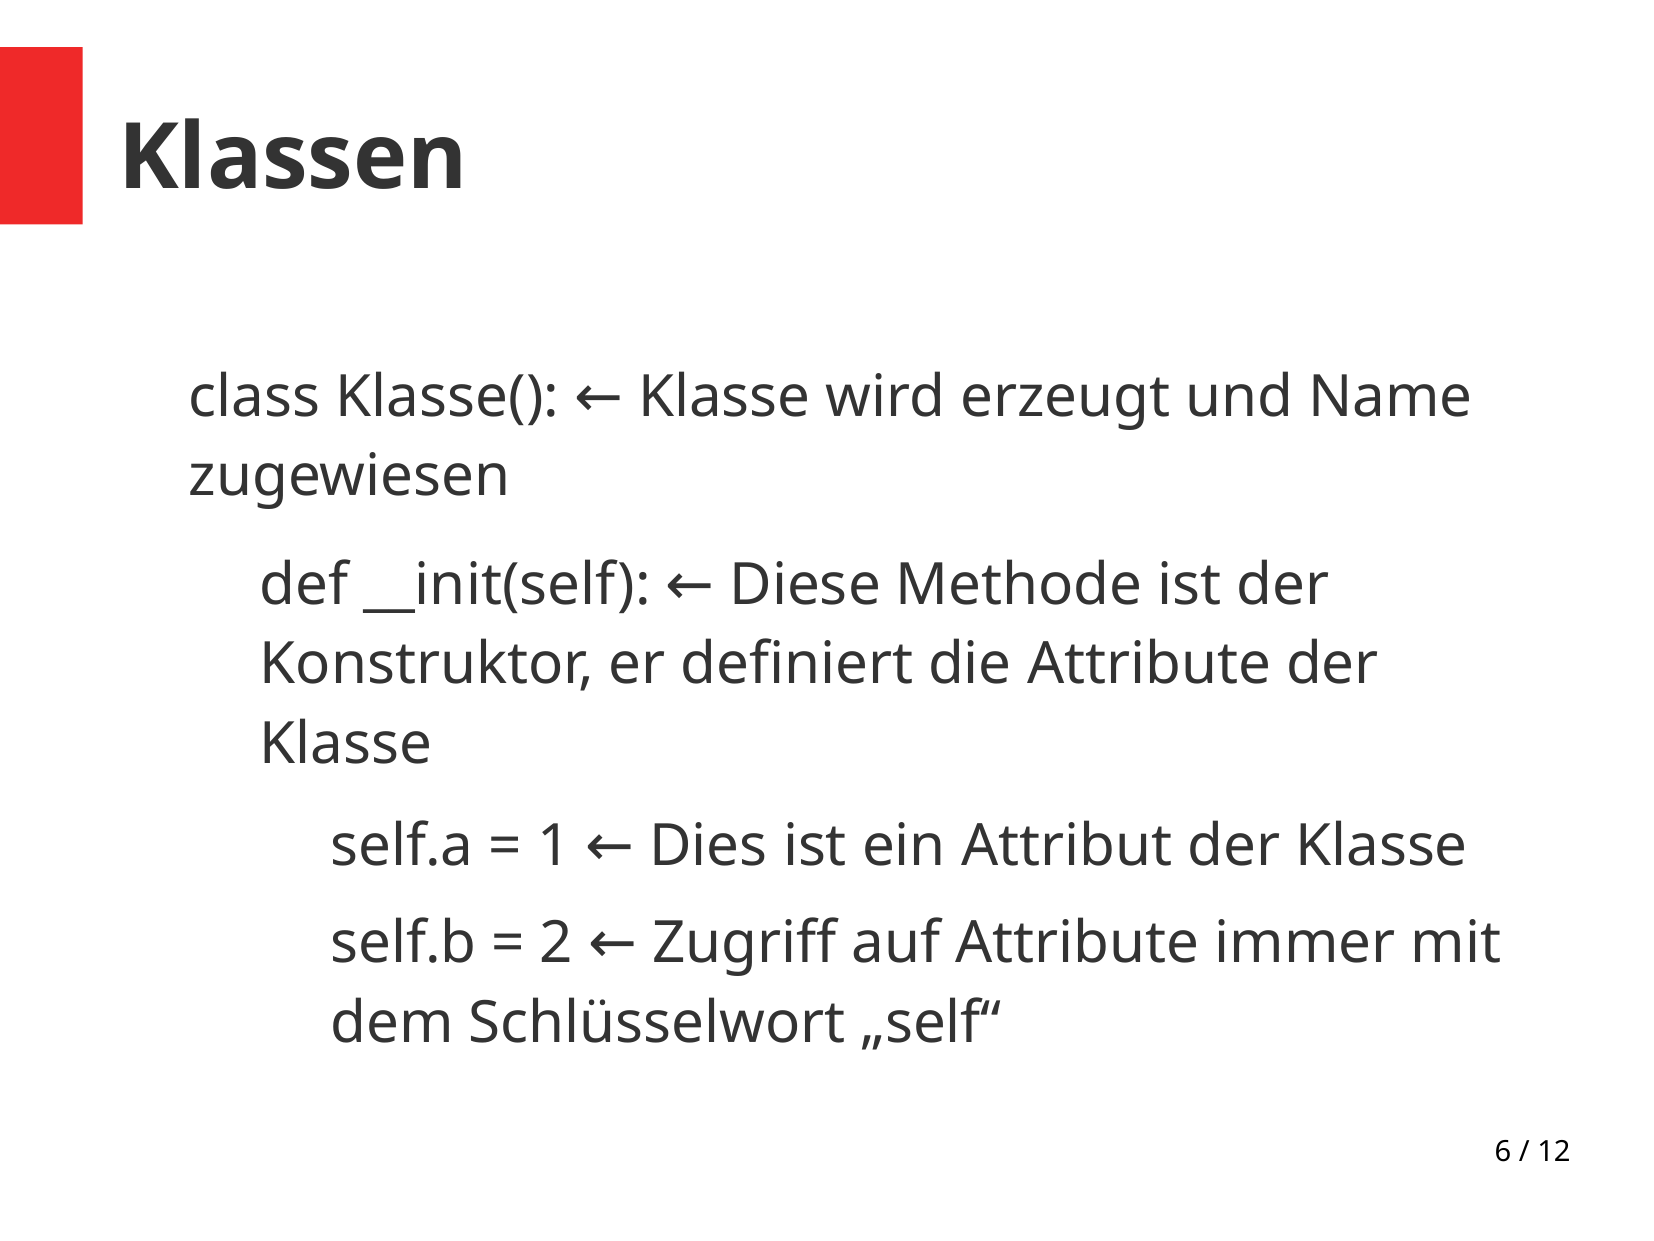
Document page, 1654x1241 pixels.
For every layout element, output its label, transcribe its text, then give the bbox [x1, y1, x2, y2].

title Klassen [118, 49, 1571, 257]
list class Klasse(): ← Klasse wird erzeugt und Name zugewiesen def __init(self): ← Diese Methode ist der Konstruktor, er definiert die Attribute der Klasse self.a = 1 ← Dies ist ein Attribut der Klasse self.b = 2 ← Zugriff auf Attribute immer mit dem Schlüsselwort „self“ [118, 354, 1536, 1074]
